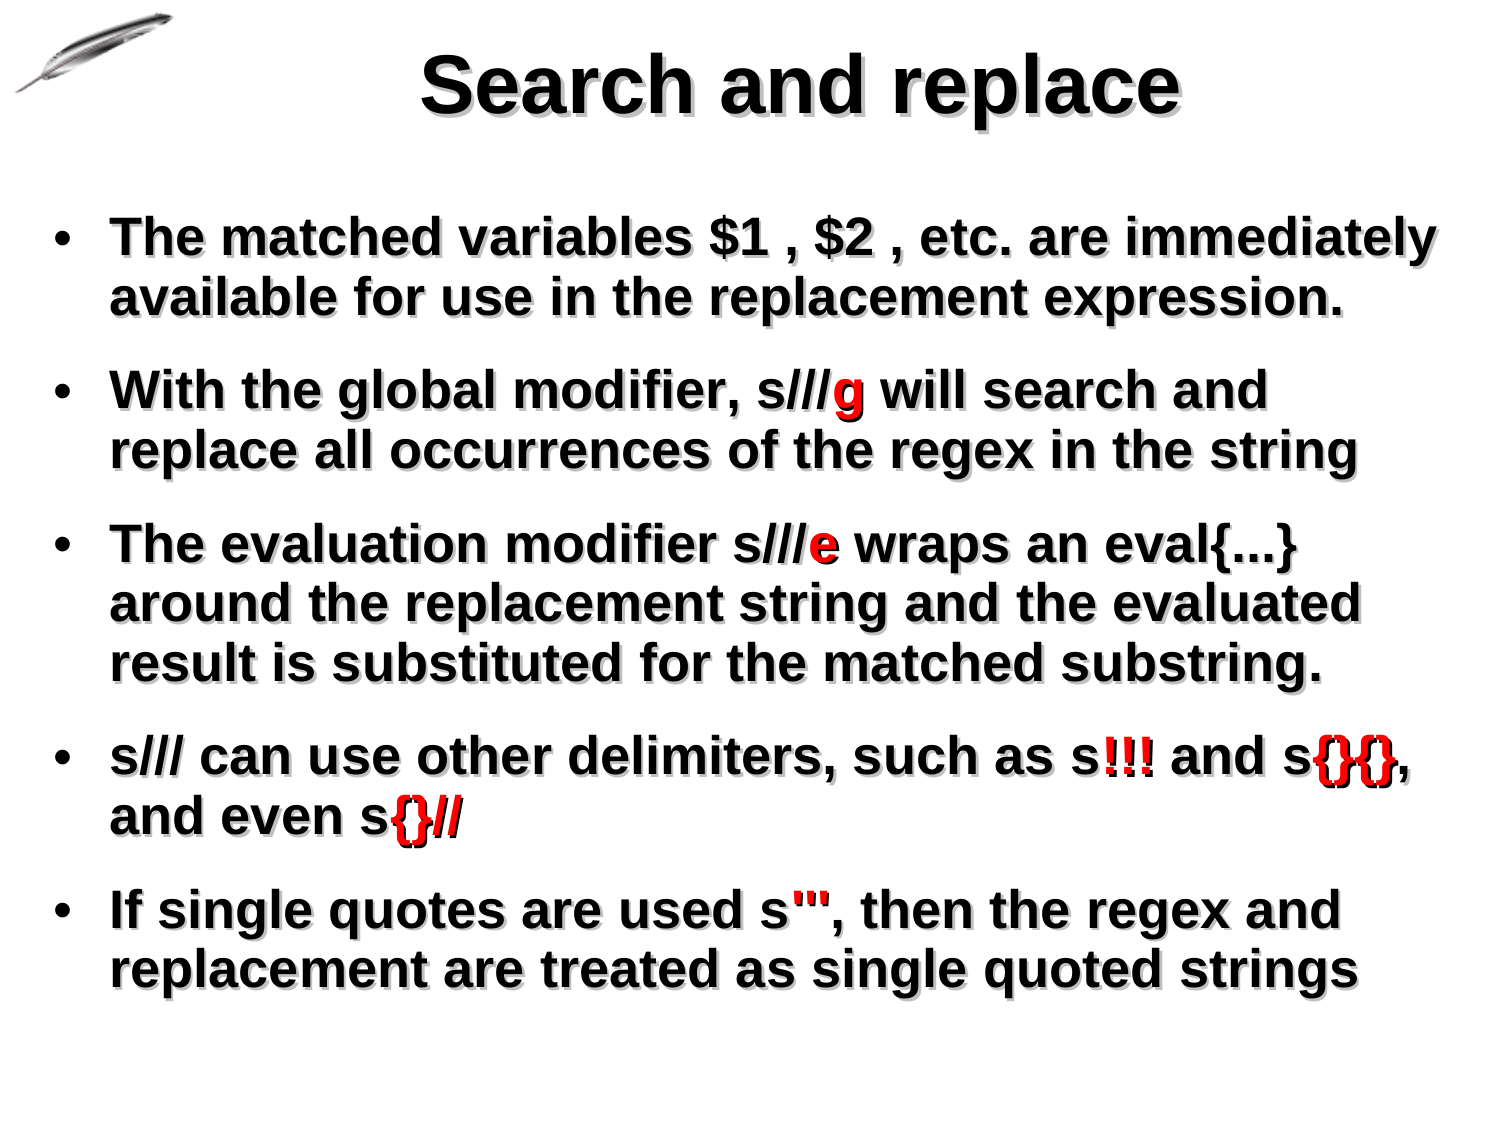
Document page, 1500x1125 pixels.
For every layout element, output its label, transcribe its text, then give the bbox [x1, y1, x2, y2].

picture [11, 11, 179, 95]
list The matched variables $1 , $2 , etc. are immediately available for use in the replacement expression. With the global modifier, s///g will search and replace all occurrences of the regex in the string The evaluation modifier s///e wraps an eval{...} around the replacement string and the evaluated result is substituted for the matched substring. s/// can use other delimiters, such as s!!! and s{}{}, and even s{}// If single quotes are used s''', then the regex and replacement are treated as single quoted strings [53, 207, 1447, 1084]
title Search and replace [419, 0, 1459, 179]
